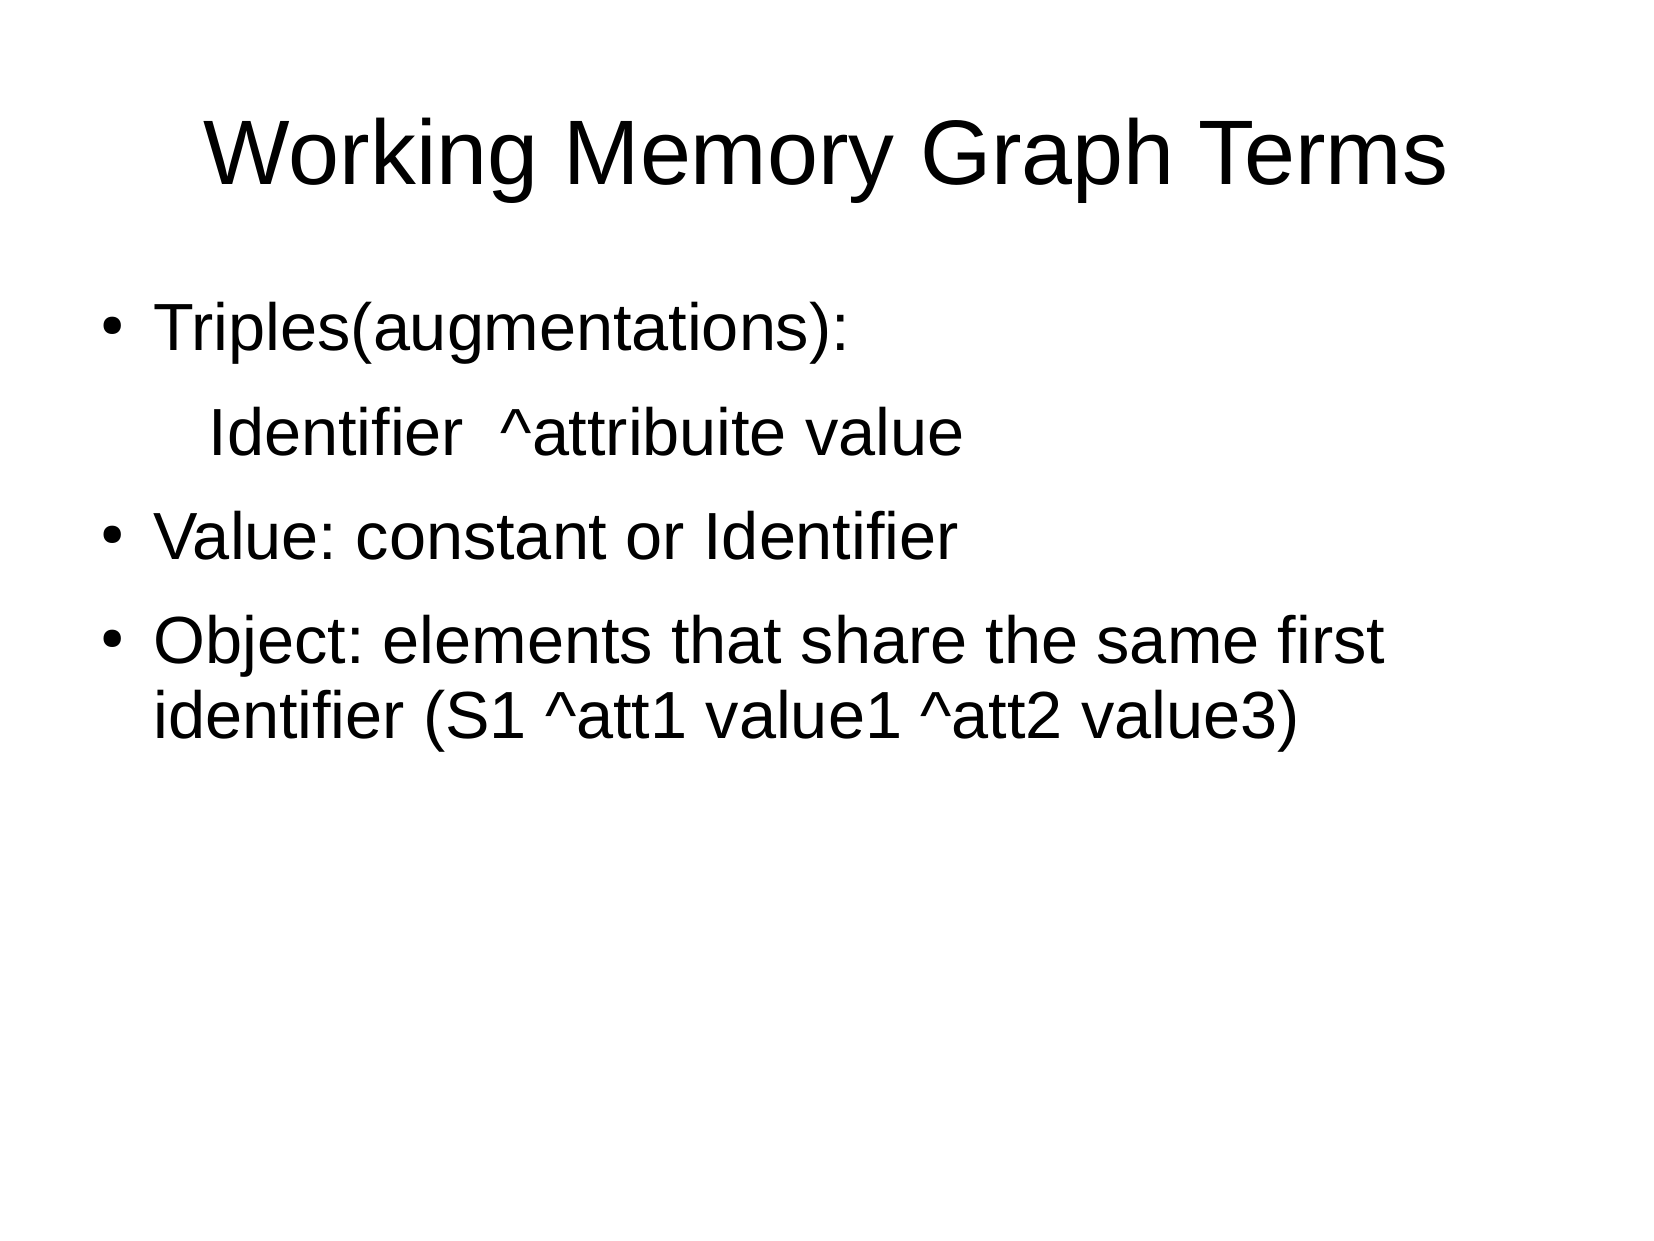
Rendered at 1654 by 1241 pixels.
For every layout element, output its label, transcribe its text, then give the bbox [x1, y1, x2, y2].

list Triples(augmentations): Identifier ^attribuite value Value: constant or Identifier Object: elements that share the same first identifier (S1 ^att1 value1 ^att2 value3) [82, 290, 1538, 1010]
title Working Memory Graph Terms [82, 49, 1571, 257]
